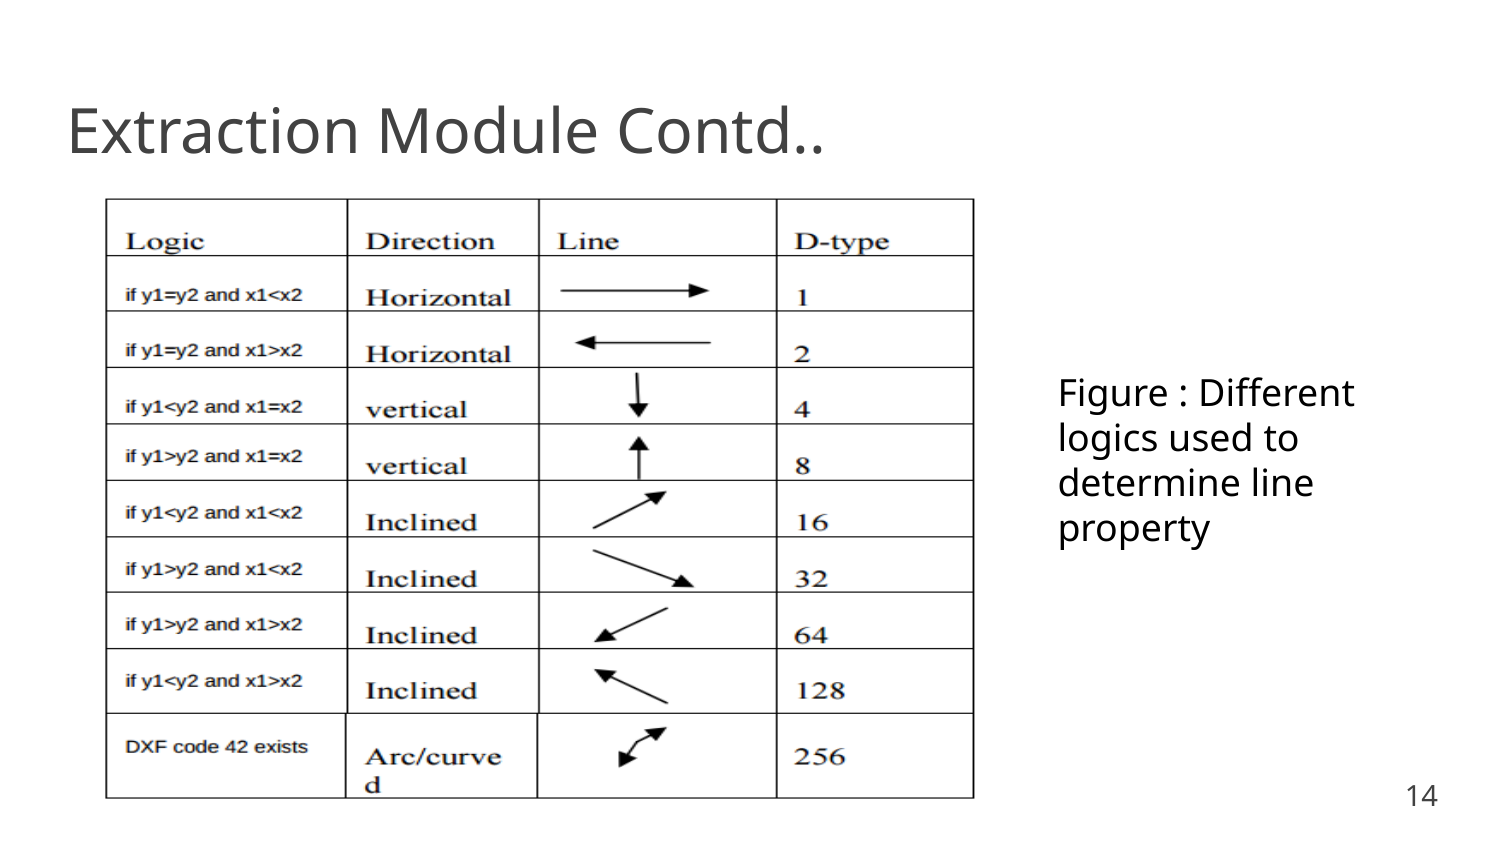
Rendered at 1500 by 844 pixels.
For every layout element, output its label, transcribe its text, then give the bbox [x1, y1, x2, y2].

picture [51, 181, 1026, 814]
text_box Figure : Different logics used to determine line property [1042, 353, 1460, 572]
title Extraction Module Contd.. [51, 61, 1449, 182]
slide_number <number> [1389, 764, 1480, 830]
